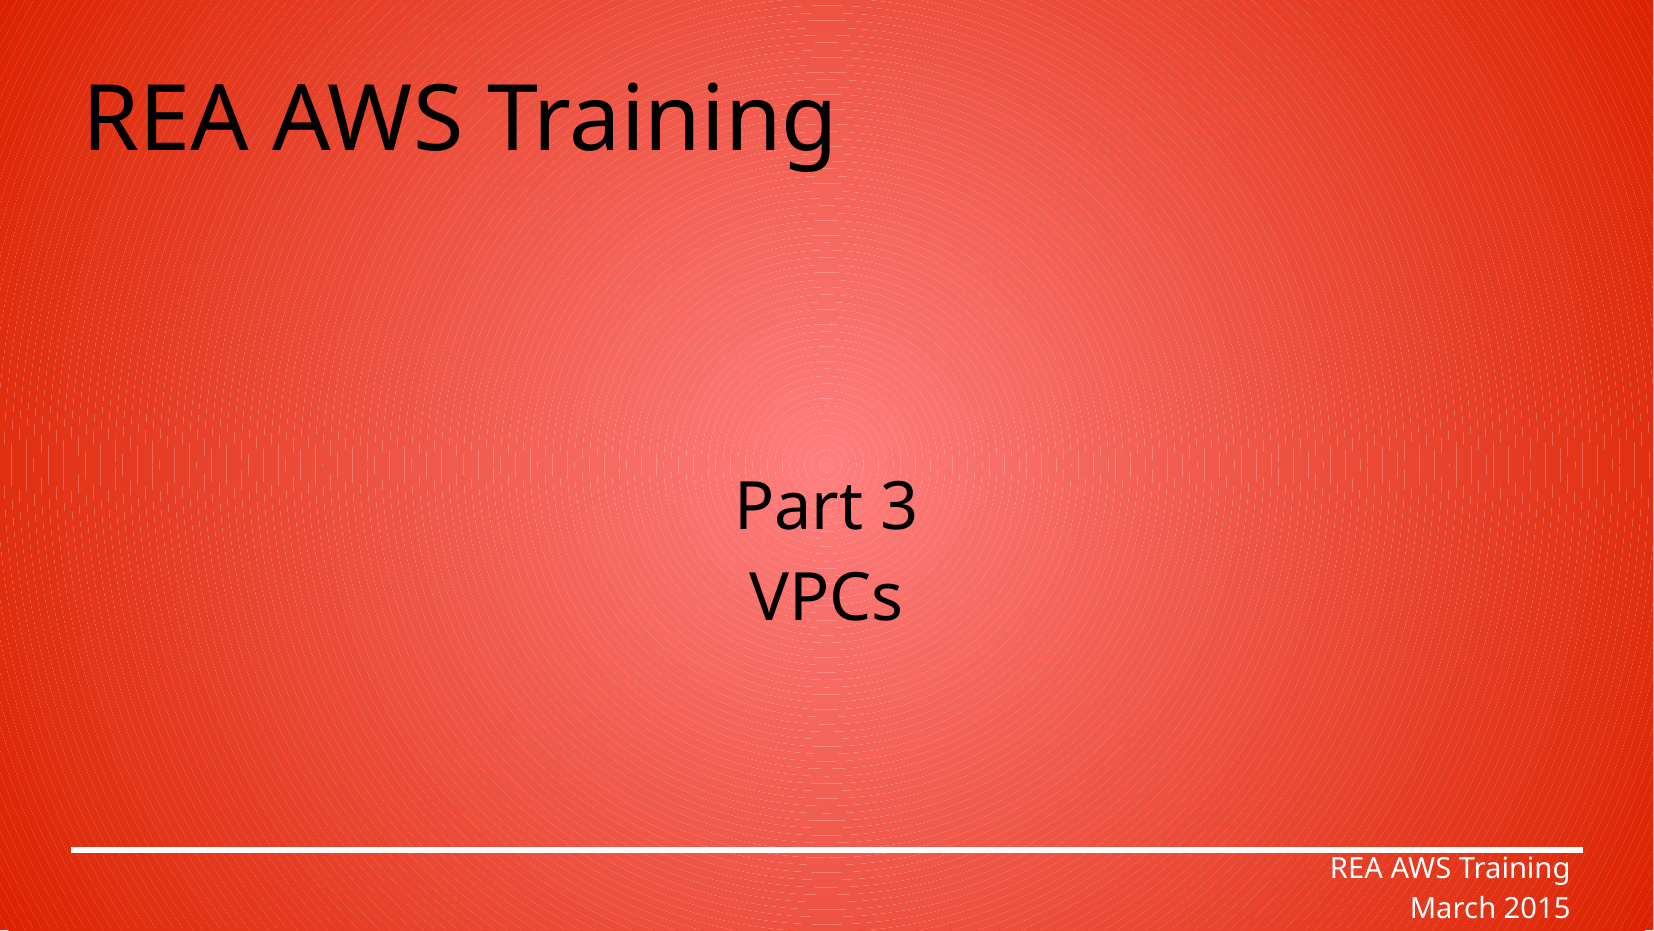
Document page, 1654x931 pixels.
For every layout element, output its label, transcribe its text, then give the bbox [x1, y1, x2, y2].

list Part 3 VPCs [82, 217, 1571, 758]
title REA AWS Training [82, 37, 1571, 193]
